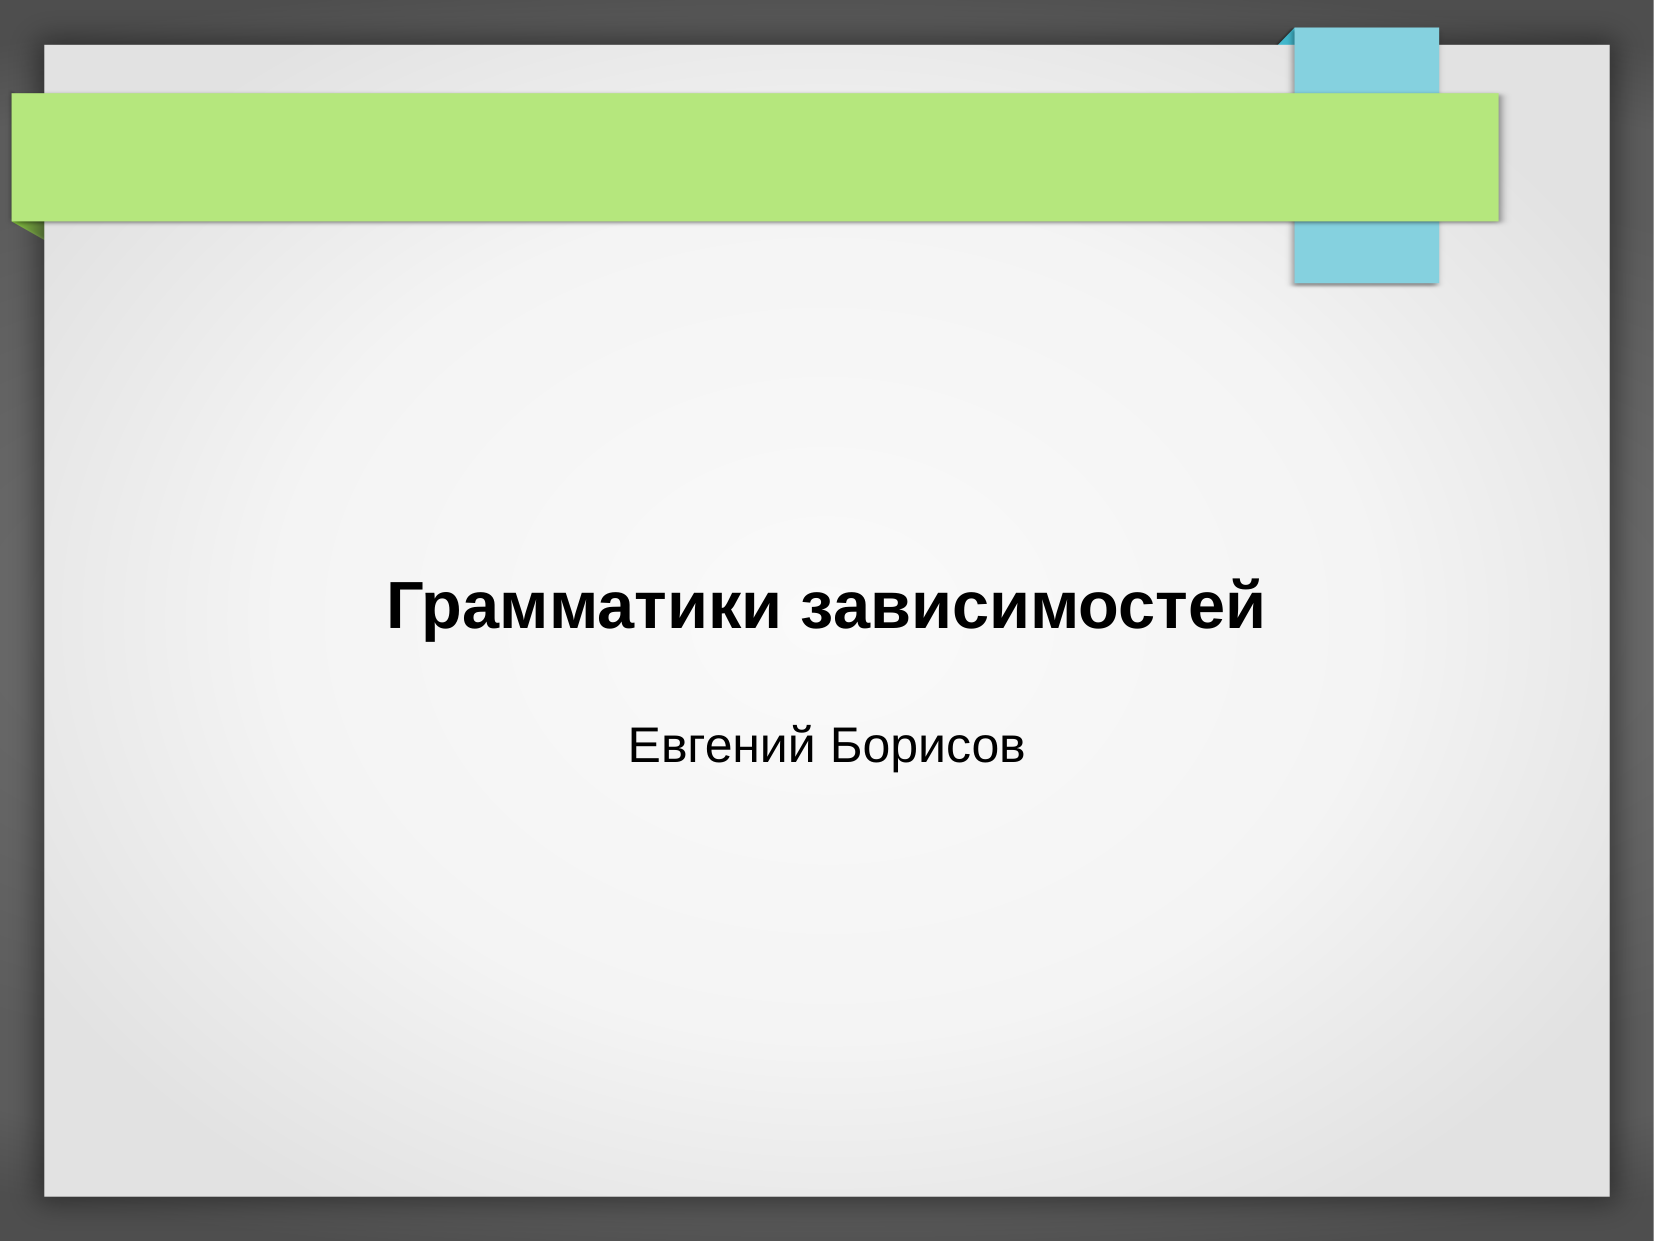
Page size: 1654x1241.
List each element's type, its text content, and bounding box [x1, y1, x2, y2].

picture [0, 0, 1654, 1241]
subtitle Грамматики зависимостей Евгений Борисов [82, 290, 1571, 1010]
